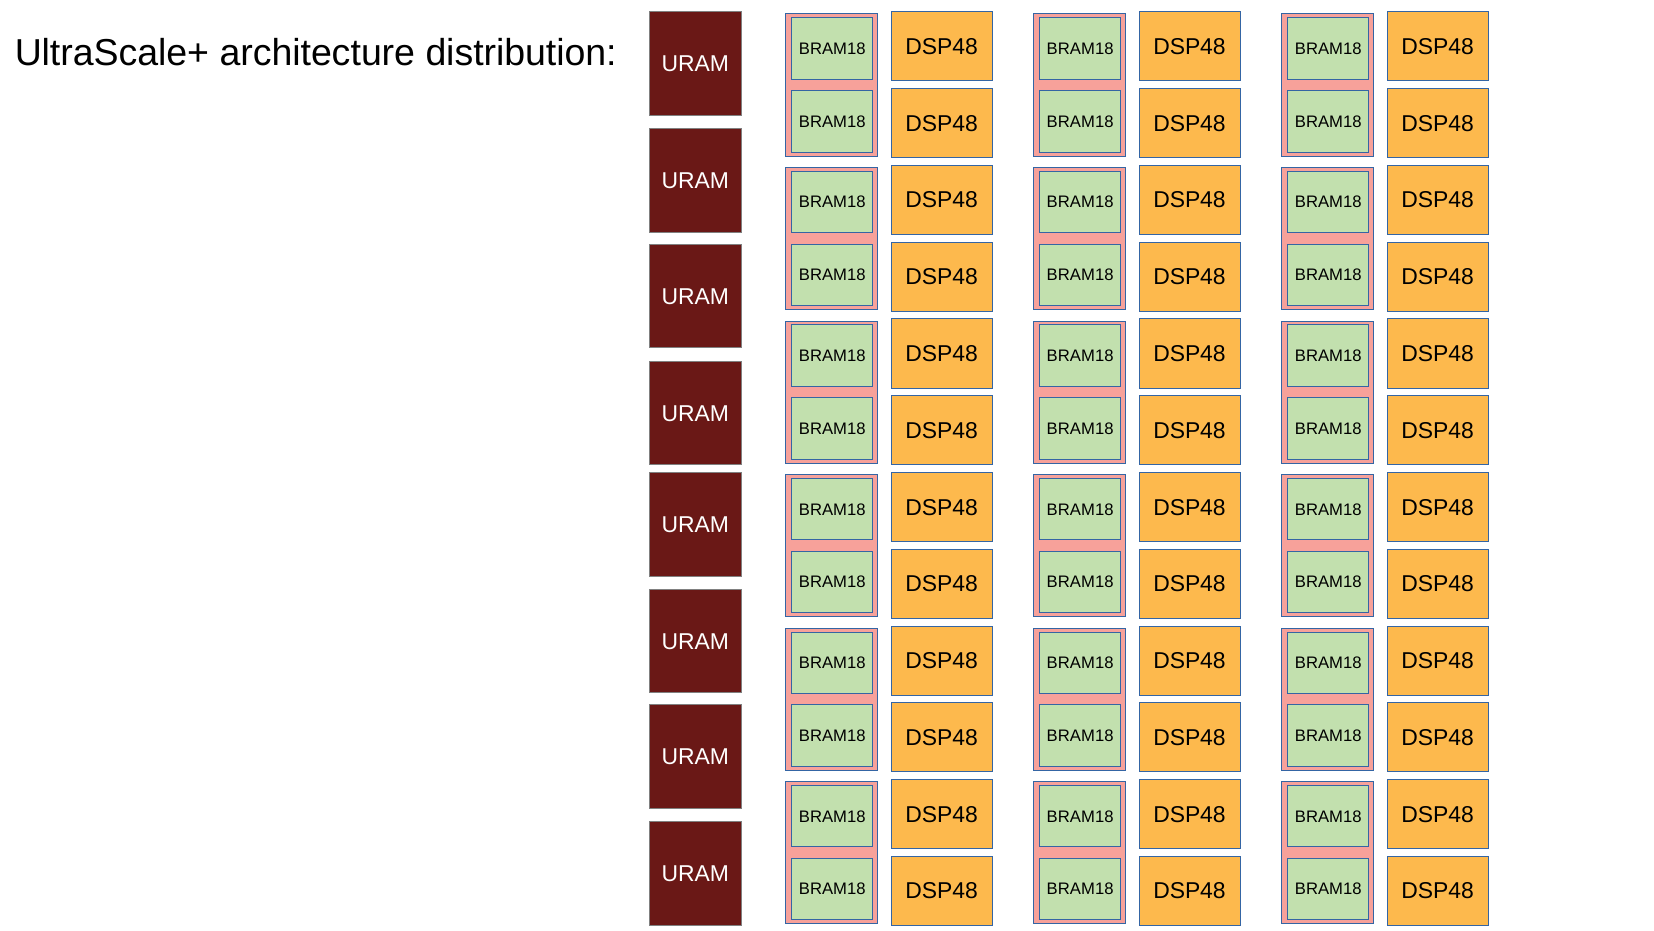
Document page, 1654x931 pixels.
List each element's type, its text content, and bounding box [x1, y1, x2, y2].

text_box [1033, 474, 1126, 617]
text_box BRAM18 [791, 244, 873, 306]
text_box [785, 781, 878, 924]
text_box DSP48 [1139, 318, 1241, 389]
text_box [1281, 321, 1374, 464]
text_box [785, 13, 878, 157]
text_box [1033, 628, 1126, 771]
text_box [785, 474, 878, 617]
text_box DSP48 [1139, 549, 1241, 619]
text_box DSP48 [1387, 11, 1489, 81]
text_box DSP48 [891, 549, 993, 619]
text_box BRAM18 [1287, 244, 1369, 306]
text_box BRAM18 [791, 858, 873, 920]
text_box [1281, 167, 1374, 310]
text_box [1281, 628, 1374, 771]
text_box DSP48 [891, 472, 993, 542]
text_box BRAM18 [791, 478, 873, 540]
text_box DSP48 [1139, 88, 1241, 158]
text_box DSP48 [1387, 779, 1489, 849]
text_box [1033, 321, 1126, 464]
text_box [1281, 13, 1374, 157]
text_box BRAM18 [1287, 785, 1369, 847]
text_box DSP48 [1387, 702, 1489, 772]
text_box DSP48 [1139, 472, 1241, 542]
text_box DSP48 [1387, 242, 1489, 312]
text_box BRAM18 [1039, 632, 1121, 694]
text_box URAM [649, 11, 742, 116]
text_box DSP48 [891, 242, 993, 312]
text_box BRAM18 [1287, 90, 1369, 153]
text_box DSP48 [1387, 395, 1489, 465]
text_box [1033, 13, 1126, 157]
text_box BRAM18 [1287, 858, 1369, 920]
text_box BRAM18 [791, 17, 873, 80]
text_box DSP48 [891, 856, 993, 926]
text_box BRAM18 [1287, 551, 1369, 613]
text_box DSP48 [1139, 626, 1241, 696]
text_box BRAM18 [1039, 17, 1121, 80]
text_box DSP48 [1139, 702, 1241, 772]
text_box DSP48 [1387, 472, 1489, 542]
text_box DSP48 [1387, 626, 1489, 696]
text_box DSP48 [1139, 779, 1241, 849]
text_box URAM [649, 361, 742, 465]
text_box URAM [649, 244, 742, 348]
text_box URAM [649, 821, 742, 926]
text_box BRAM18 [1287, 17, 1369, 80]
text_box UltraScale+ architecture distribution: [0, 23, 632, 123]
text_box [785, 167, 878, 310]
text_box BRAM18 [791, 171, 873, 233]
text_box BRAM18 [1039, 858, 1121, 920]
text_box BRAM18 [791, 704, 873, 767]
text_box BRAM18 [1039, 551, 1121, 613]
text_box BRAM18 [1039, 704, 1121, 767]
text_box DSP48 [1139, 242, 1241, 312]
text_box DSP48 [1139, 856, 1241, 926]
text_box [785, 321, 878, 464]
text_box BRAM18 [1039, 171, 1121, 233]
text_box BRAM18 [1039, 90, 1121, 153]
text_box URAM [649, 128, 742, 233]
text_box DSP48 [891, 702, 993, 772]
text_box BRAM18 [1039, 244, 1121, 306]
text_box [1033, 167, 1126, 310]
text_box BRAM18 [1287, 632, 1369, 694]
text_box [785, 628, 878, 771]
text_box DSP48 [1139, 165, 1241, 235]
text_box BRAM18 [1039, 478, 1121, 540]
text_box DSP48 [1387, 165, 1489, 235]
text_box BRAM18 [1287, 171, 1369, 233]
text_box DSP48 [891, 318, 993, 389]
text_box URAM [649, 472, 742, 577]
text_box BRAM18 [1287, 704, 1369, 767]
text_box BRAM18 [791, 397, 873, 460]
text_box DSP48 [891, 11, 993, 81]
text_box BRAM18 [1039, 397, 1121, 460]
text_box DSP48 [891, 779, 993, 849]
text_box [1281, 781, 1374, 924]
text_box URAM [649, 589, 742, 693]
text_box [1281, 474, 1374, 617]
text_box BRAM18 [1039, 785, 1121, 847]
text_box [1033, 781, 1126, 924]
text_box BRAM18 [791, 324, 873, 387]
text_box BRAM18 [1287, 324, 1369, 387]
text_box DSP48 [891, 626, 993, 696]
text_box DSP48 [1387, 549, 1489, 619]
text_box DSP48 [1139, 395, 1241, 465]
text_box BRAM18 [1287, 397, 1369, 460]
text_box BRAM18 [791, 90, 873, 153]
text_box DSP48 [891, 395, 993, 465]
text_box BRAM18 [791, 551, 873, 613]
text_box DSP48 [1387, 318, 1489, 389]
text_box DSP48 [1139, 11, 1241, 81]
text_box BRAM18 [791, 632, 873, 694]
text_box DSP48 [1387, 856, 1489, 926]
text_box DSP48 [891, 88, 993, 158]
text_box DSP48 [891, 165, 993, 235]
text_box BRAM18 [1039, 324, 1121, 387]
text_box BRAM18 [791, 785, 873, 847]
text_box URAM [649, 704, 742, 809]
text_box BRAM18 [1287, 478, 1369, 540]
